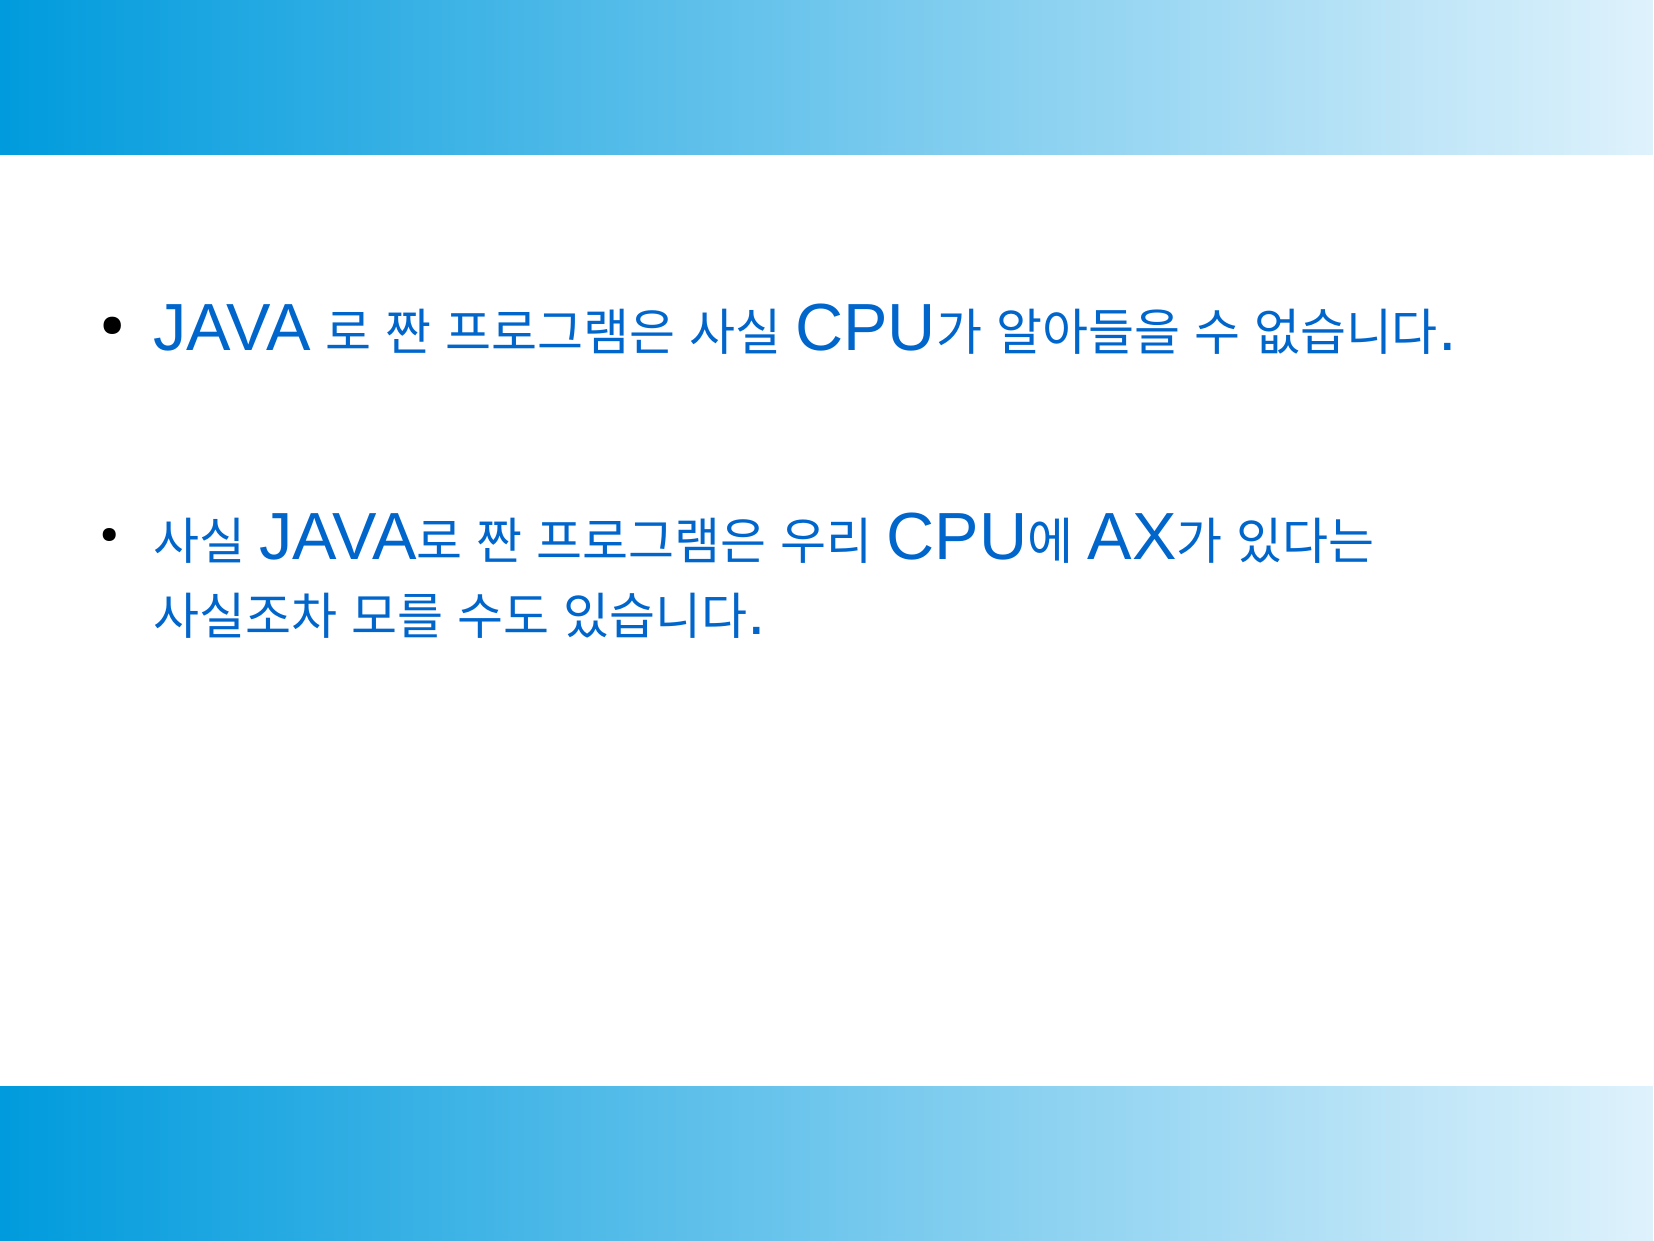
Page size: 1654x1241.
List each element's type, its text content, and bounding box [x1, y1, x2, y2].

list JAVA 로 짠 프로그램은 사실 CPU가 알아들을 수 없습니다. 사실 JAVA로 짠 프로그램은 우리 CPU에 AX가 있다는 사실조차 모를 수도 있습니다. [82, 290, 1571, 1010]
